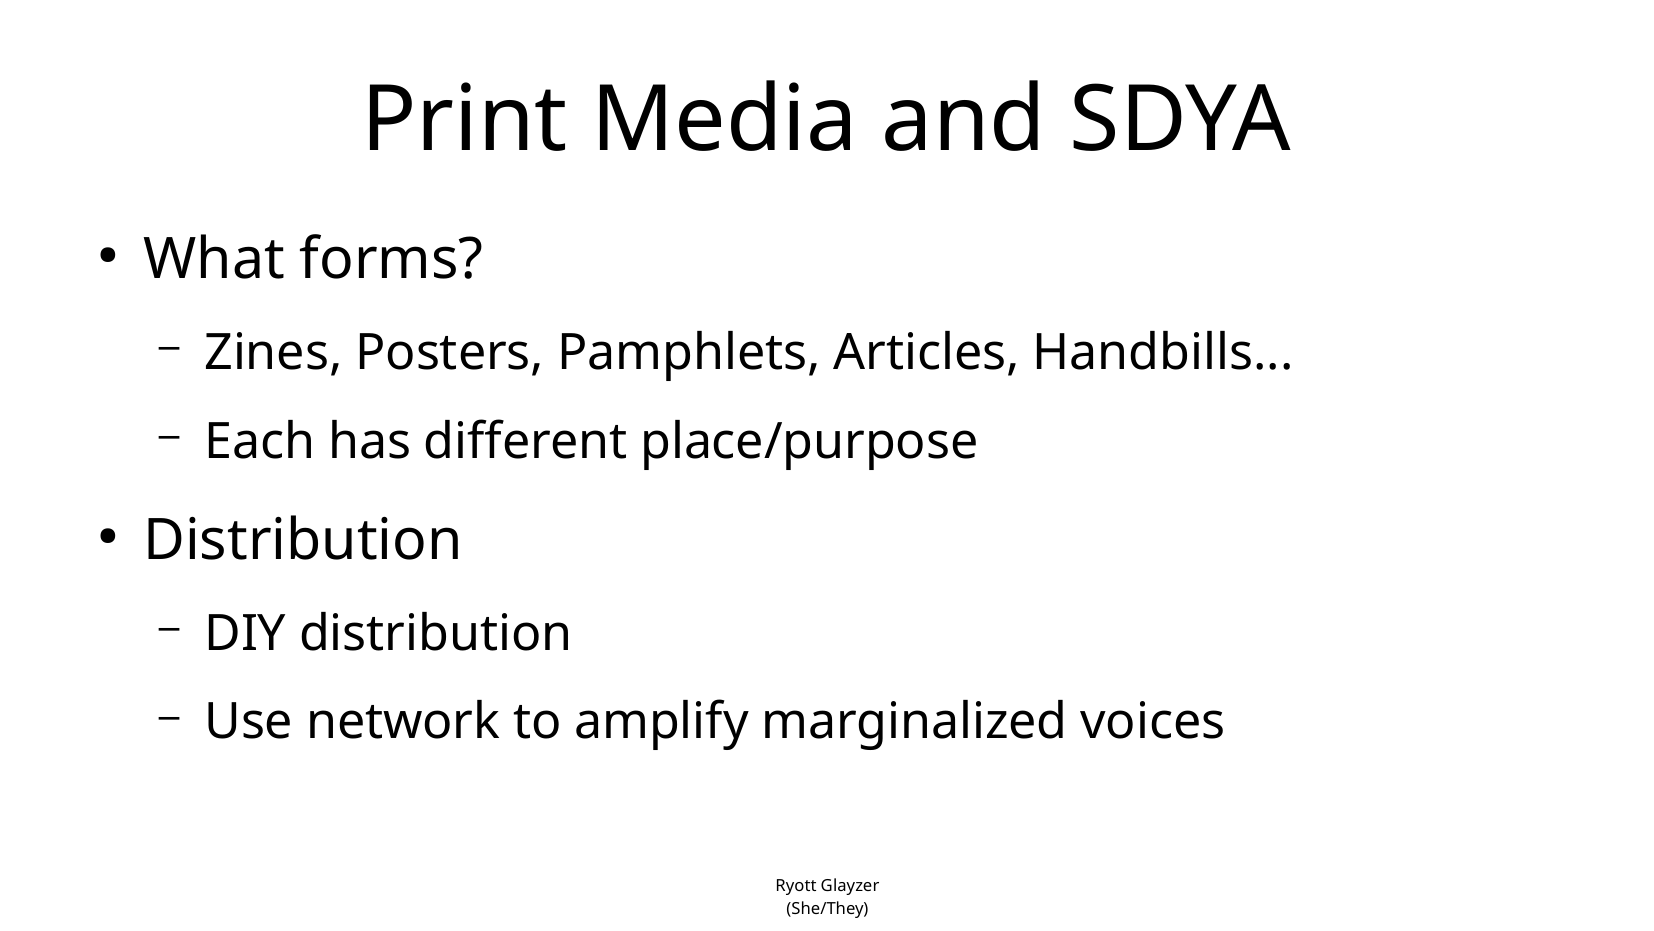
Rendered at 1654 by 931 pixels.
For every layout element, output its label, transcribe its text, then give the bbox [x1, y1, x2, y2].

title Print Media and SDYA [82, 37, 1571, 193]
list What forms? Zines, Posters, Pamphlets, Articles, Handbills... Each has different place/purpose Distribution DIY distribution Use network to amplify marginalized voices [82, 217, 1571, 758]
